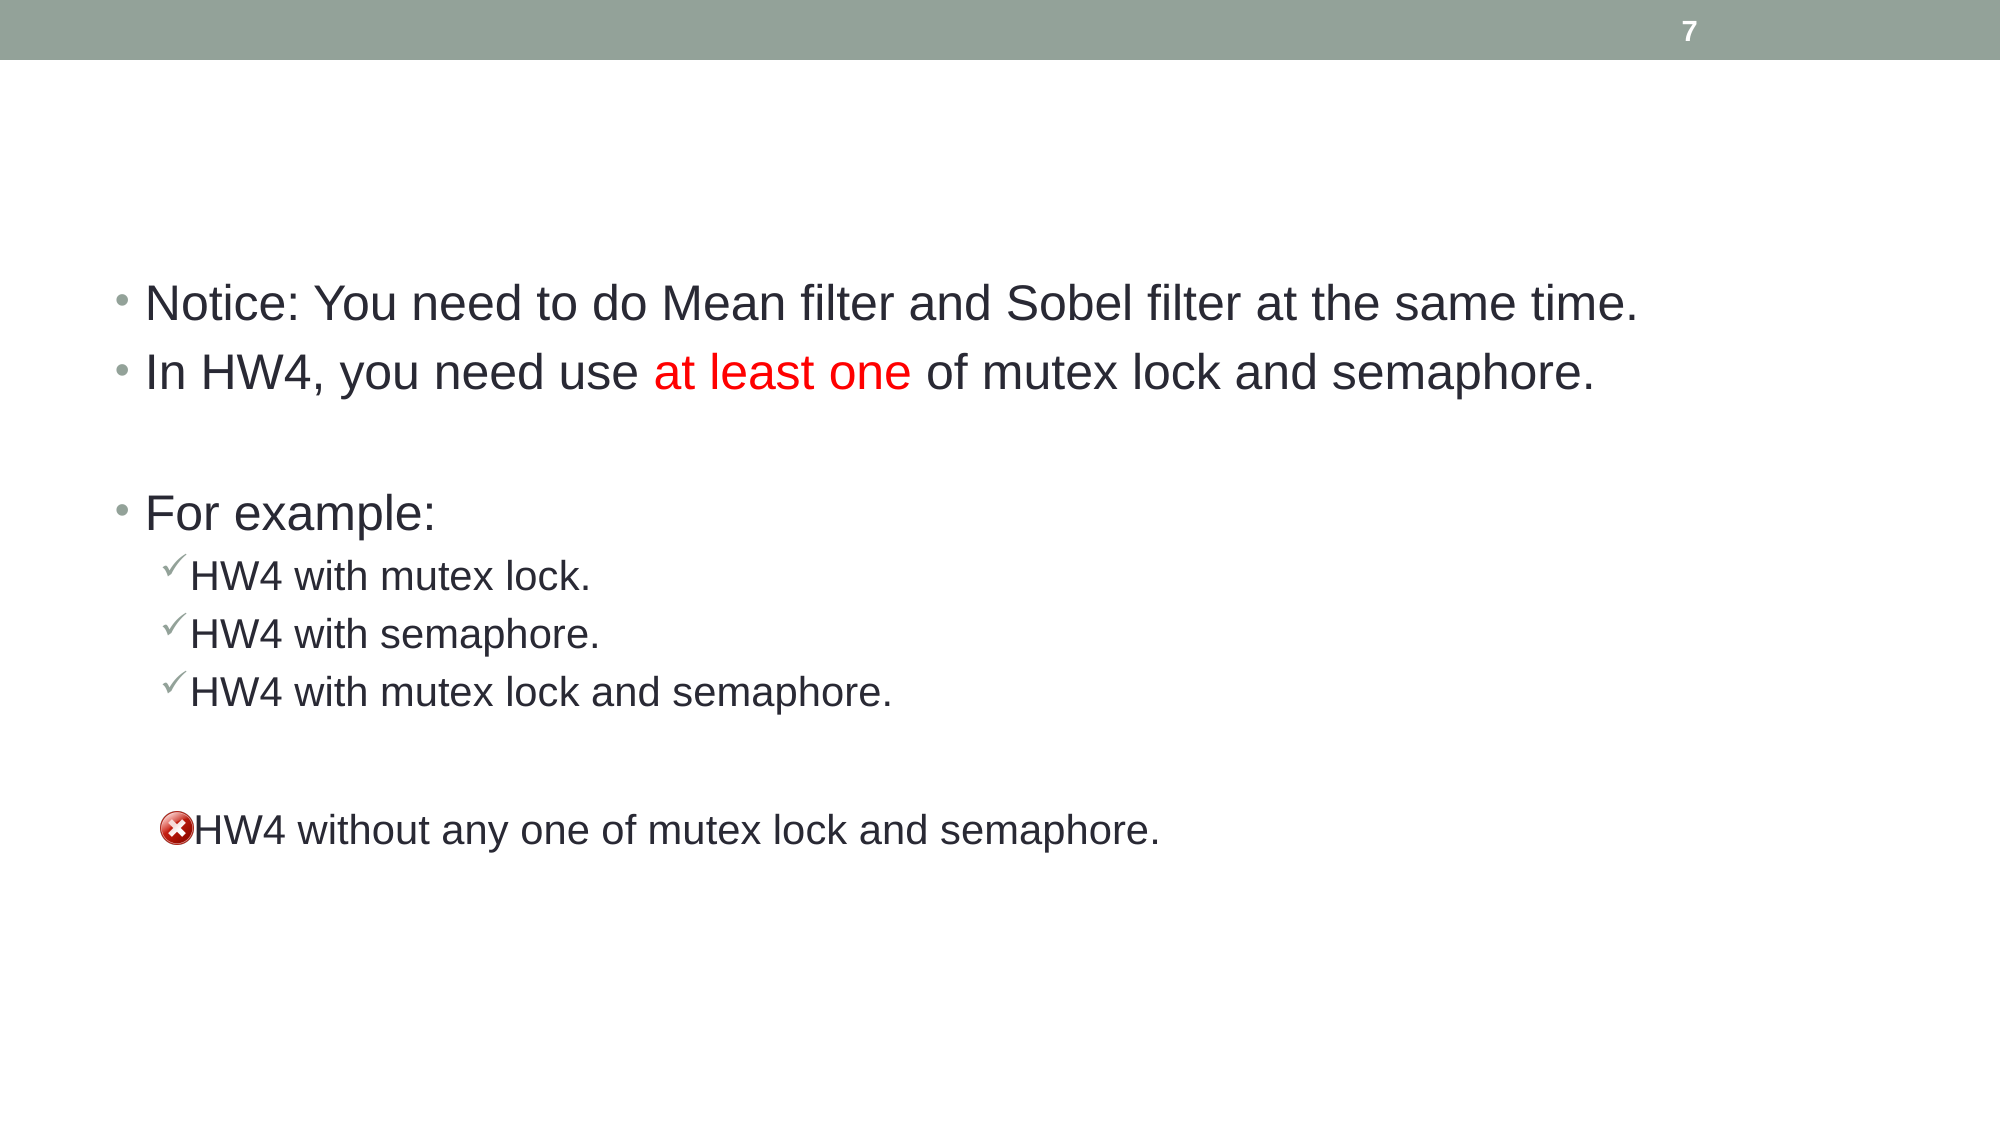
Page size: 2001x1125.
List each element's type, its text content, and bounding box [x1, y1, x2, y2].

list Notice: You need to do Mean filter and Sobel filter at the same time. In HW4, you need use at least one of mutex lock and semaphore. For example: HW4 with mutex lock. HW4 with semaphore. HW4 with mutex lock and semaphore. HW4 without any one of mutex lock and semaphore. [99, 262, 1900, 1099]
slide_number <number> [1666, 3, 1900, 57]
